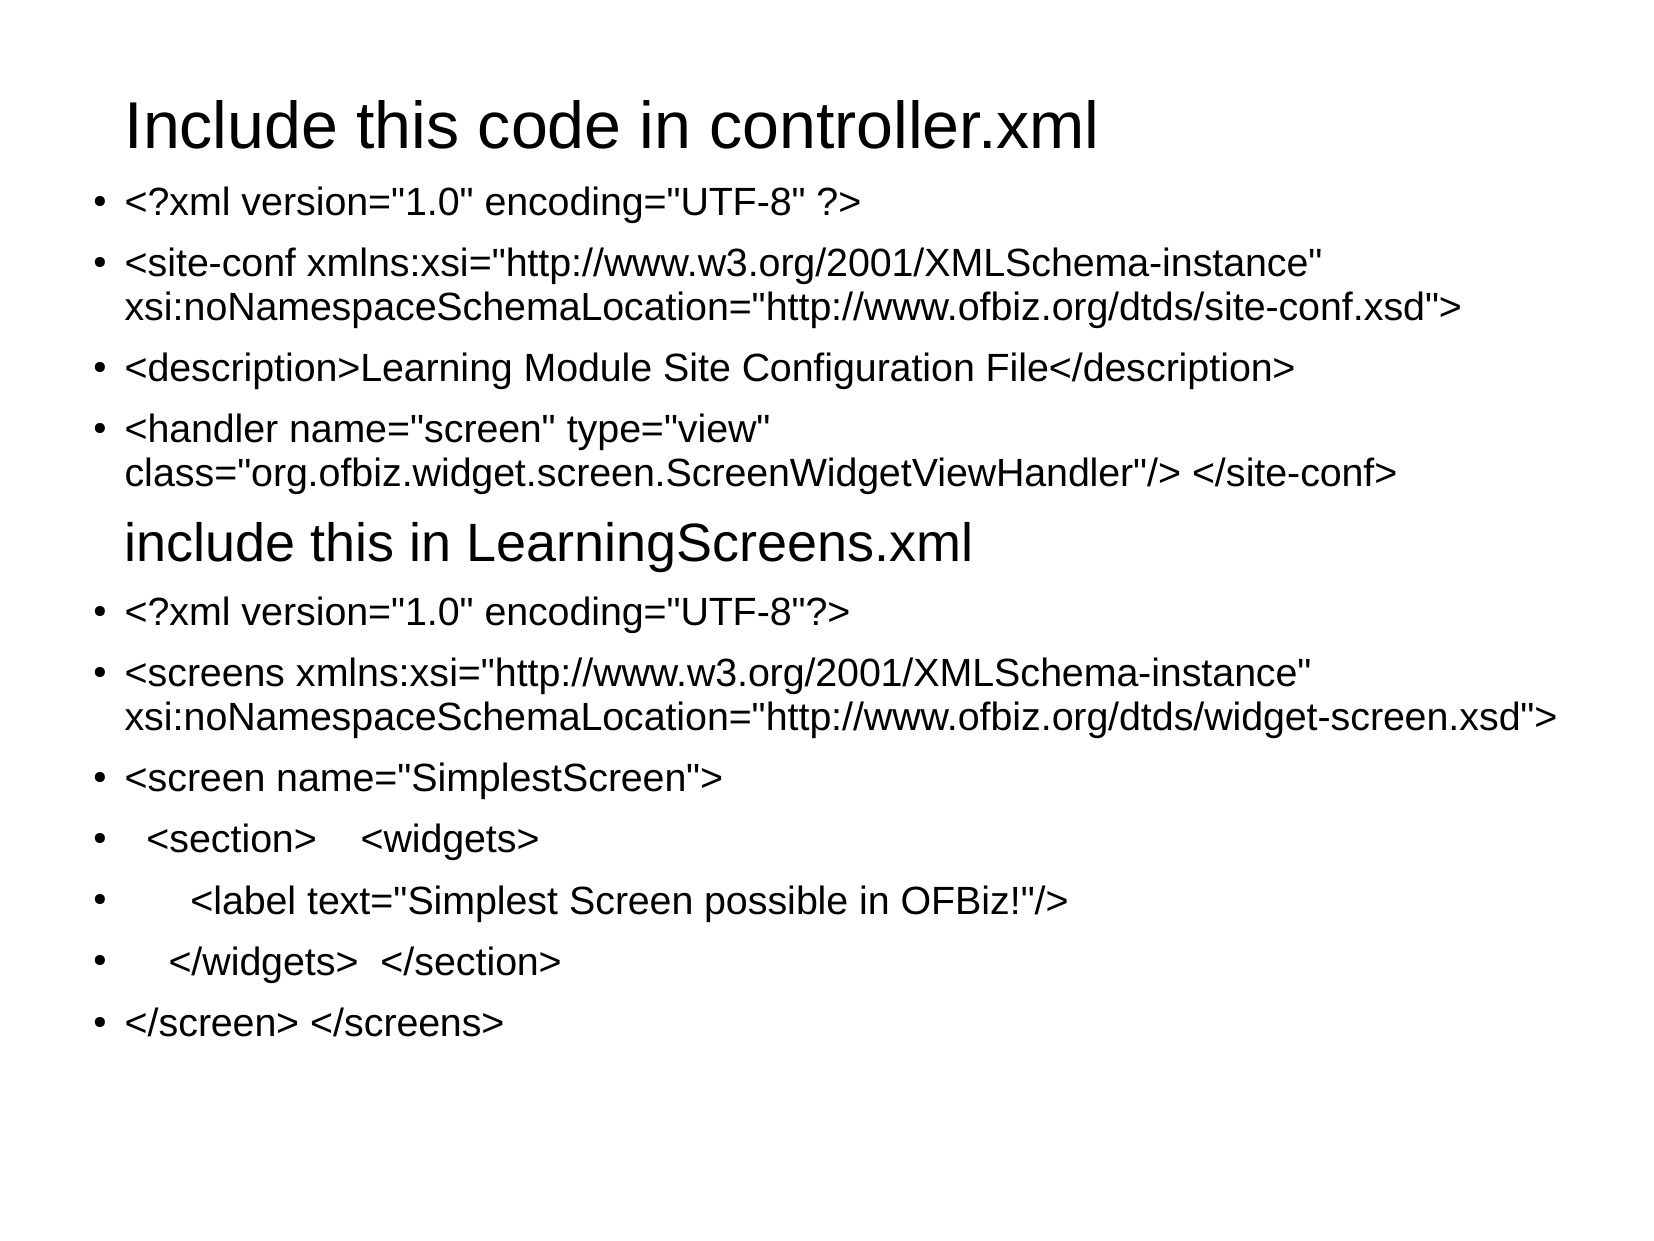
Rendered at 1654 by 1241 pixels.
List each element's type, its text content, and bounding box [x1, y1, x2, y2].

list Include this code in controller.xml <?xml version="1.0" encoding="UTF-8" ?> <site-conf xmlns:xsi="http://www.w3.org/2001/XMLSchema-instance" xsi:noNamespaceSchemaLocation="http://www.ofbiz.org/dtds/site-conf.xsd"> <description>Learning Module Site Configuration File</description> <handler name="screen" type="view" class="org.ofbiz.widget.screen.ScreenWidgetViewHandler"/> </site-conf> include this in LearningScreens.xml <?xml version="1.0" encoding="UTF-8"?> <screens xmlns:xsi="http://www.w3.org/2001/XMLSchema-instance" xsi:noNamespaceSchemaLocation="http://www.ofbiz.org/dtds/widget-screen.xsd"> <screen name="SimplestScreen"> <section> <widgets> <label text="Simplest Screen possible in OFBiz!"/> </widgets> </section> </screen> </screens> [82, 88, 1571, 1109]
